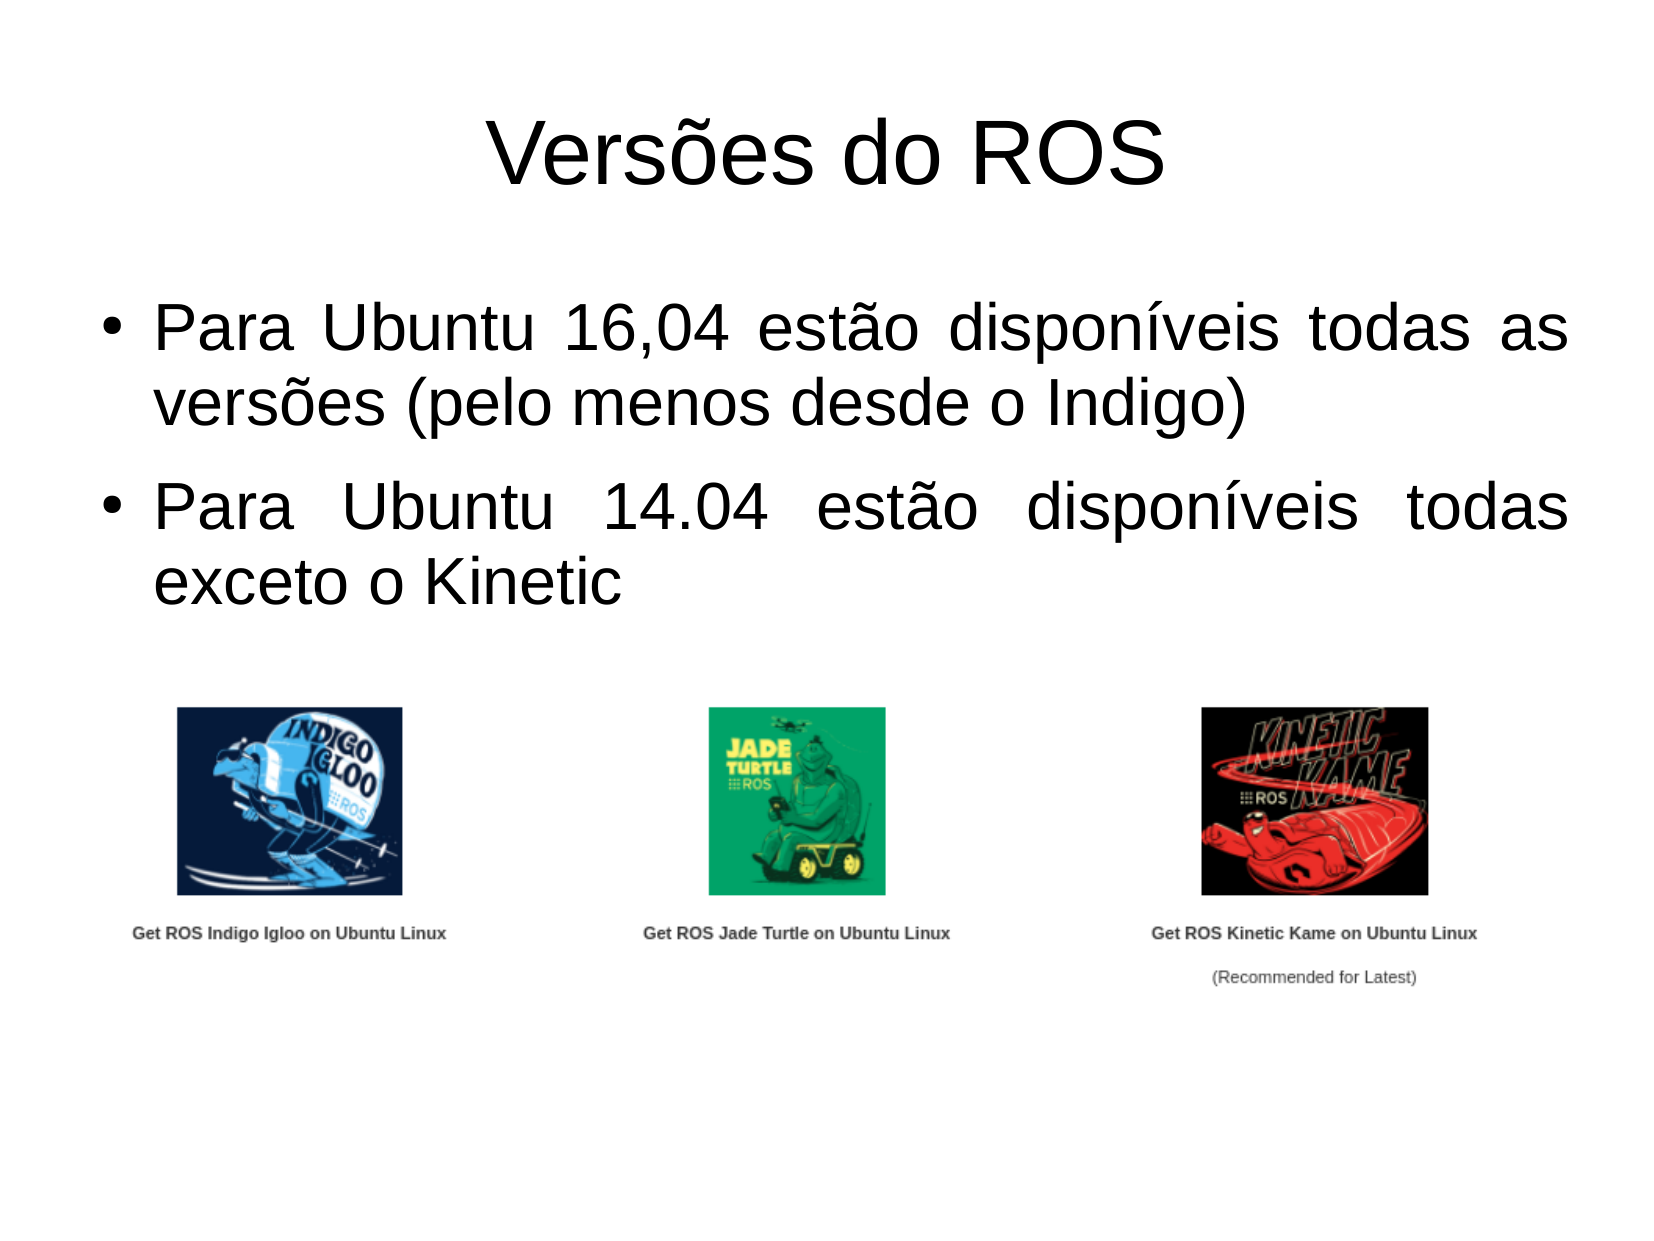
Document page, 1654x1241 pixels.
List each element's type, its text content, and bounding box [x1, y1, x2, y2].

list Para Ubuntu 16,04 estão disponíveis todas as versões (pelo menos desde o Indigo) Para Ubuntu 14.04 estão disponíveis todas exceto o Kinetic [82, 290, 1571, 1010]
title Versões do ROS [82, 49, 1571, 257]
picture [118, 684, 1524, 1000]
